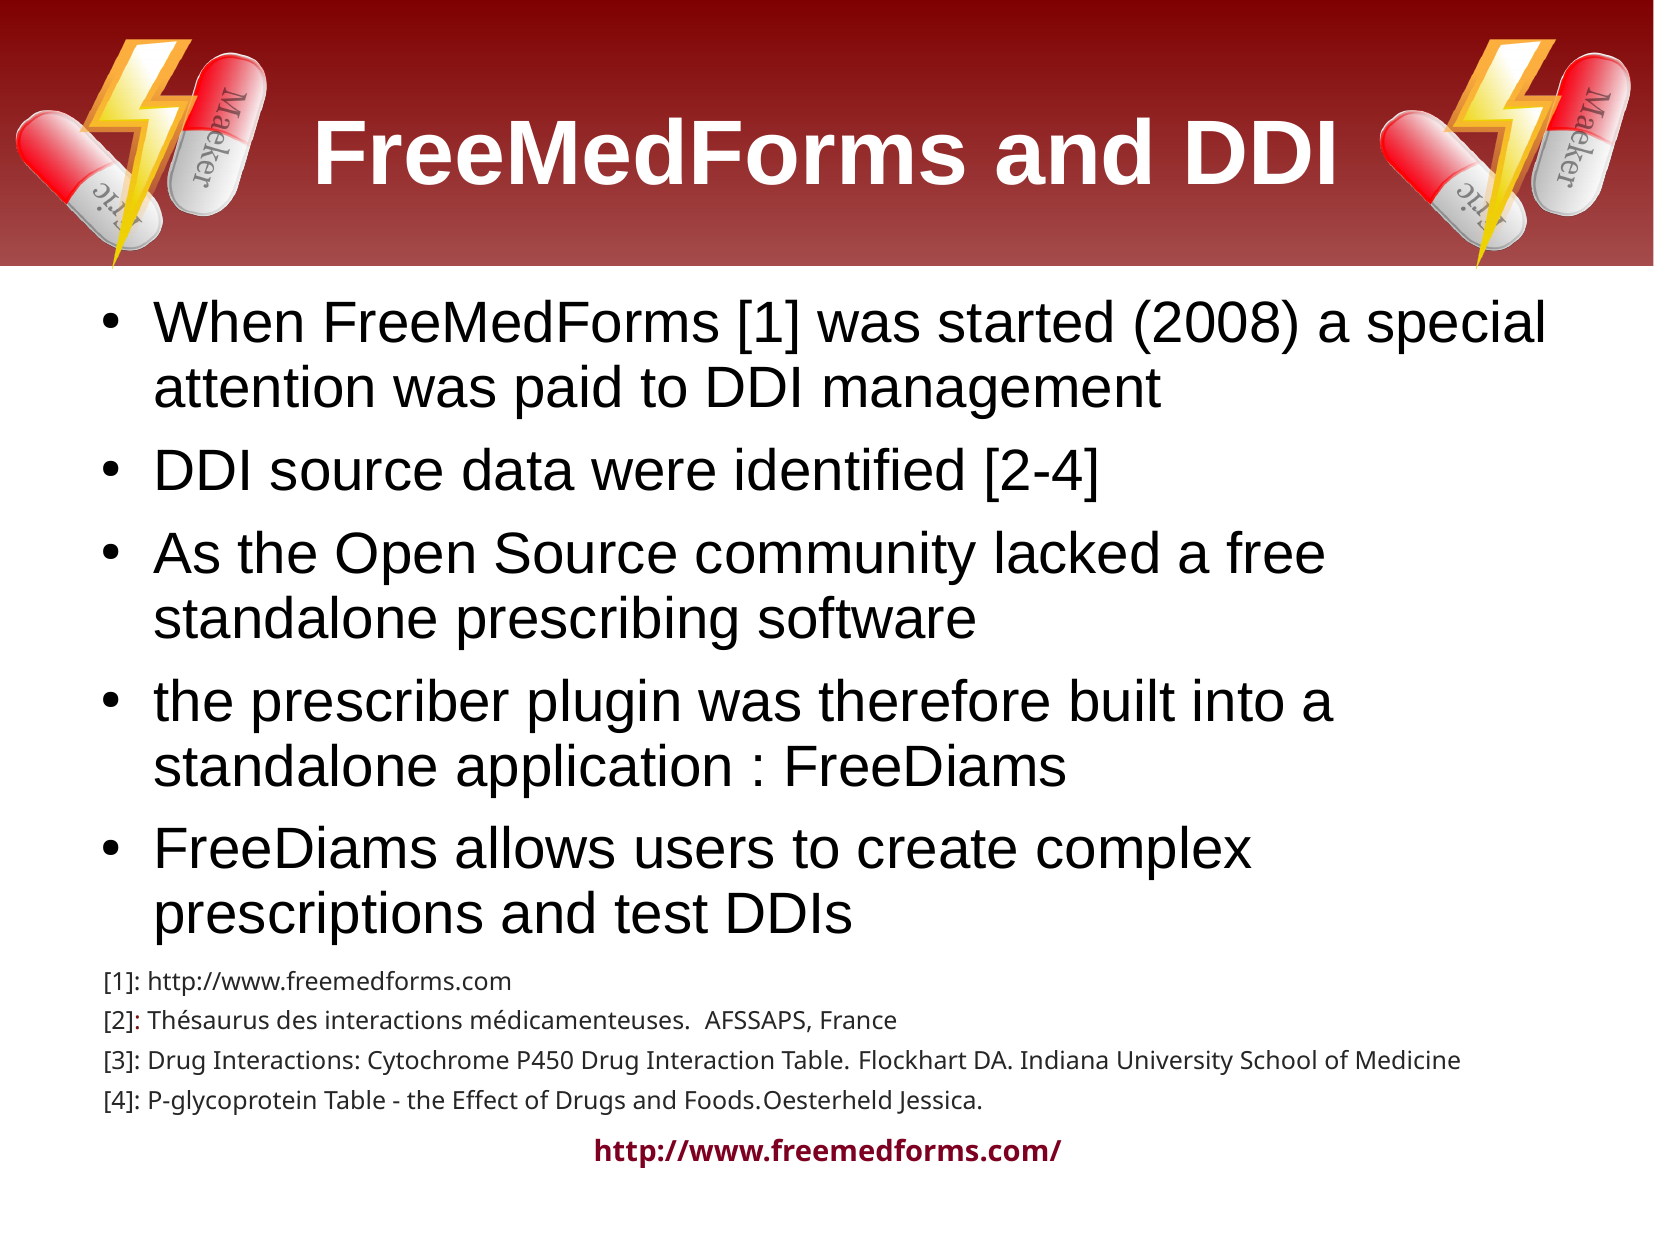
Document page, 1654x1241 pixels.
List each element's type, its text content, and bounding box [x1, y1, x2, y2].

list When FreeMedForms [1] was started (2008) a special attention was paid to DDI management DDI source data were identified [2-4] As the Open Source community lacked a free standalone prescribing software the prescriber plugin was therefore built into a standalone application : FreeDiams FreeDiams allows users to create complex prescriptions and test DDIs [82, 290, 1571, 947]
title FreeMedForms and DDI [295, 49, 1359, 257]
picture [1364, 29, 1635, 273]
picture [0, 29, 271, 273]
text_box [1]: http://www.freemedforms.com [2]: Thésaurus des interactions médicamenteuses. AFSSAPS, France [3]: Drug Interactions: Cytochrome P450 Drug Interaction Table. Flockhart DA. Indiana University School of Medicine [4]: P-glycoprotein Table - the Effect of Drugs and Foods.Oesterheld Jessica. [88, 950, 1565, 1124]
